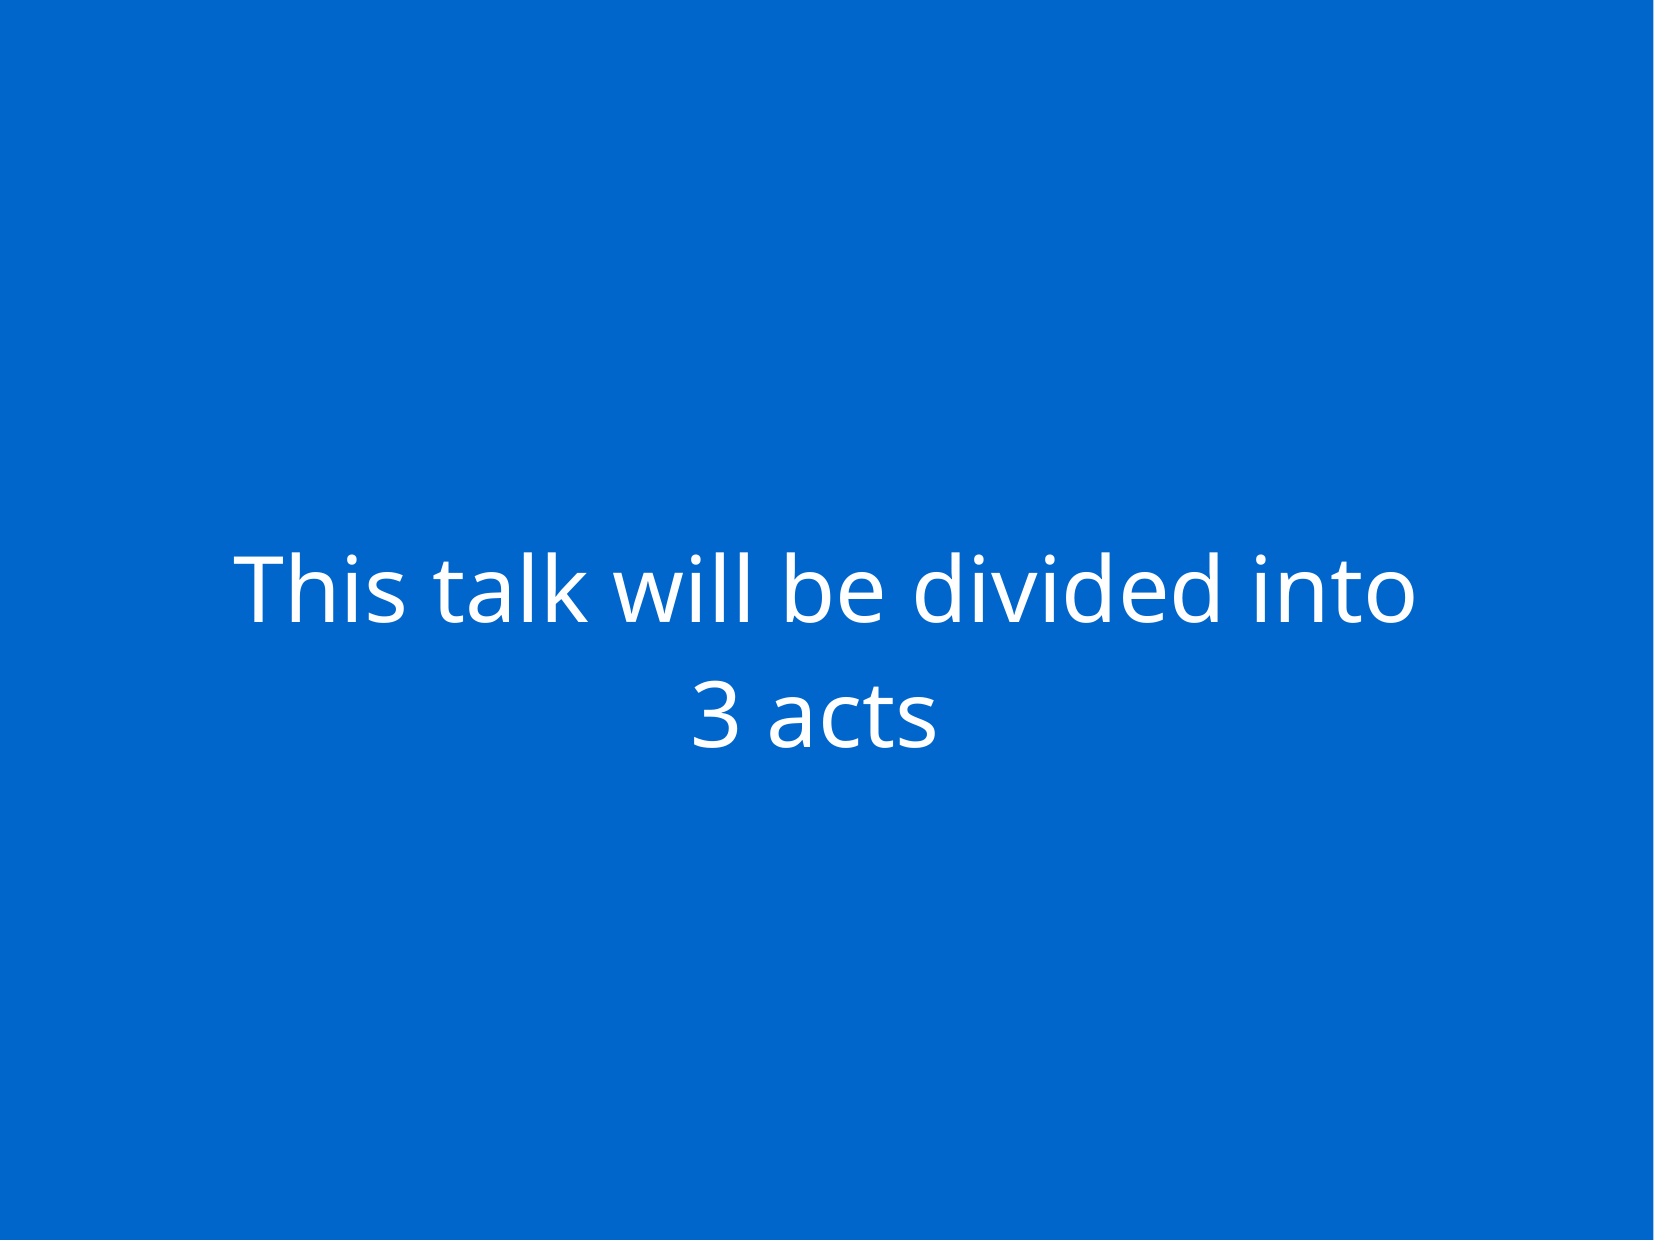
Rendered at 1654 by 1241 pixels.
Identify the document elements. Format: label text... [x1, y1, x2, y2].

subtitle This talk will be divided into 3 acts [82, 290, 1571, 1010]
